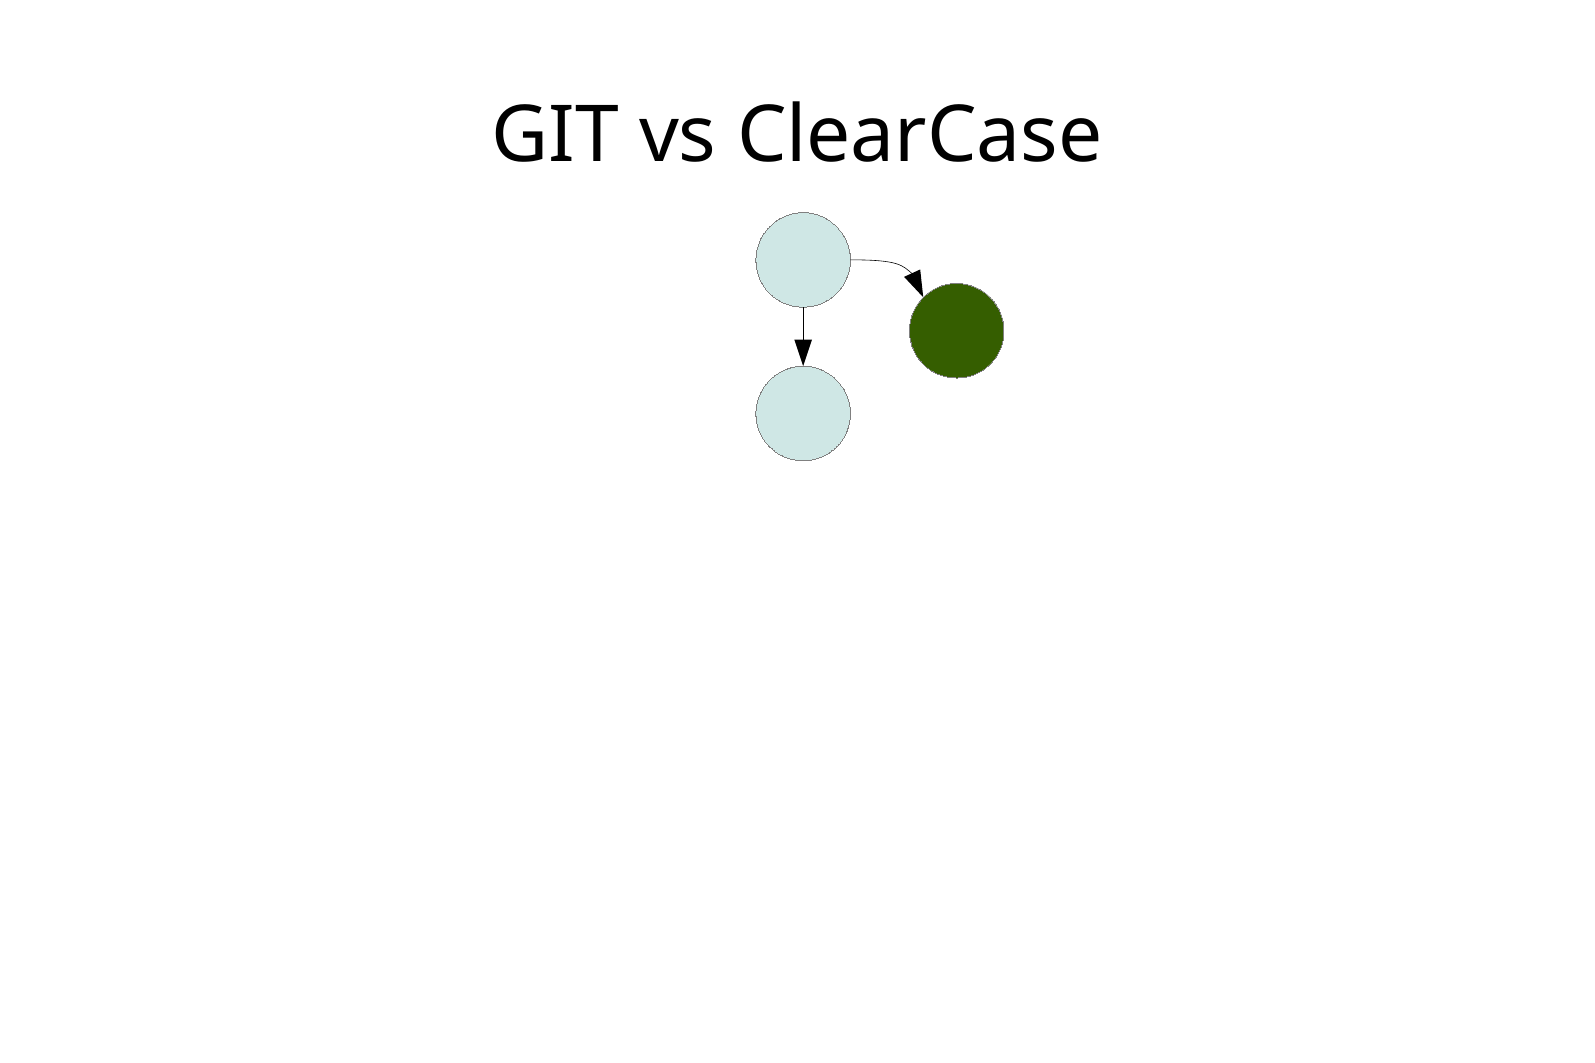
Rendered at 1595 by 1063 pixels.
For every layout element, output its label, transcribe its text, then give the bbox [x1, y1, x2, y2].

text_box [909, 283, 1004, 379]
text_box [755, 212, 851, 308]
title GIT vs ClearCase [79, 42, 1515, 220]
text_box [755, 366, 851, 461]
